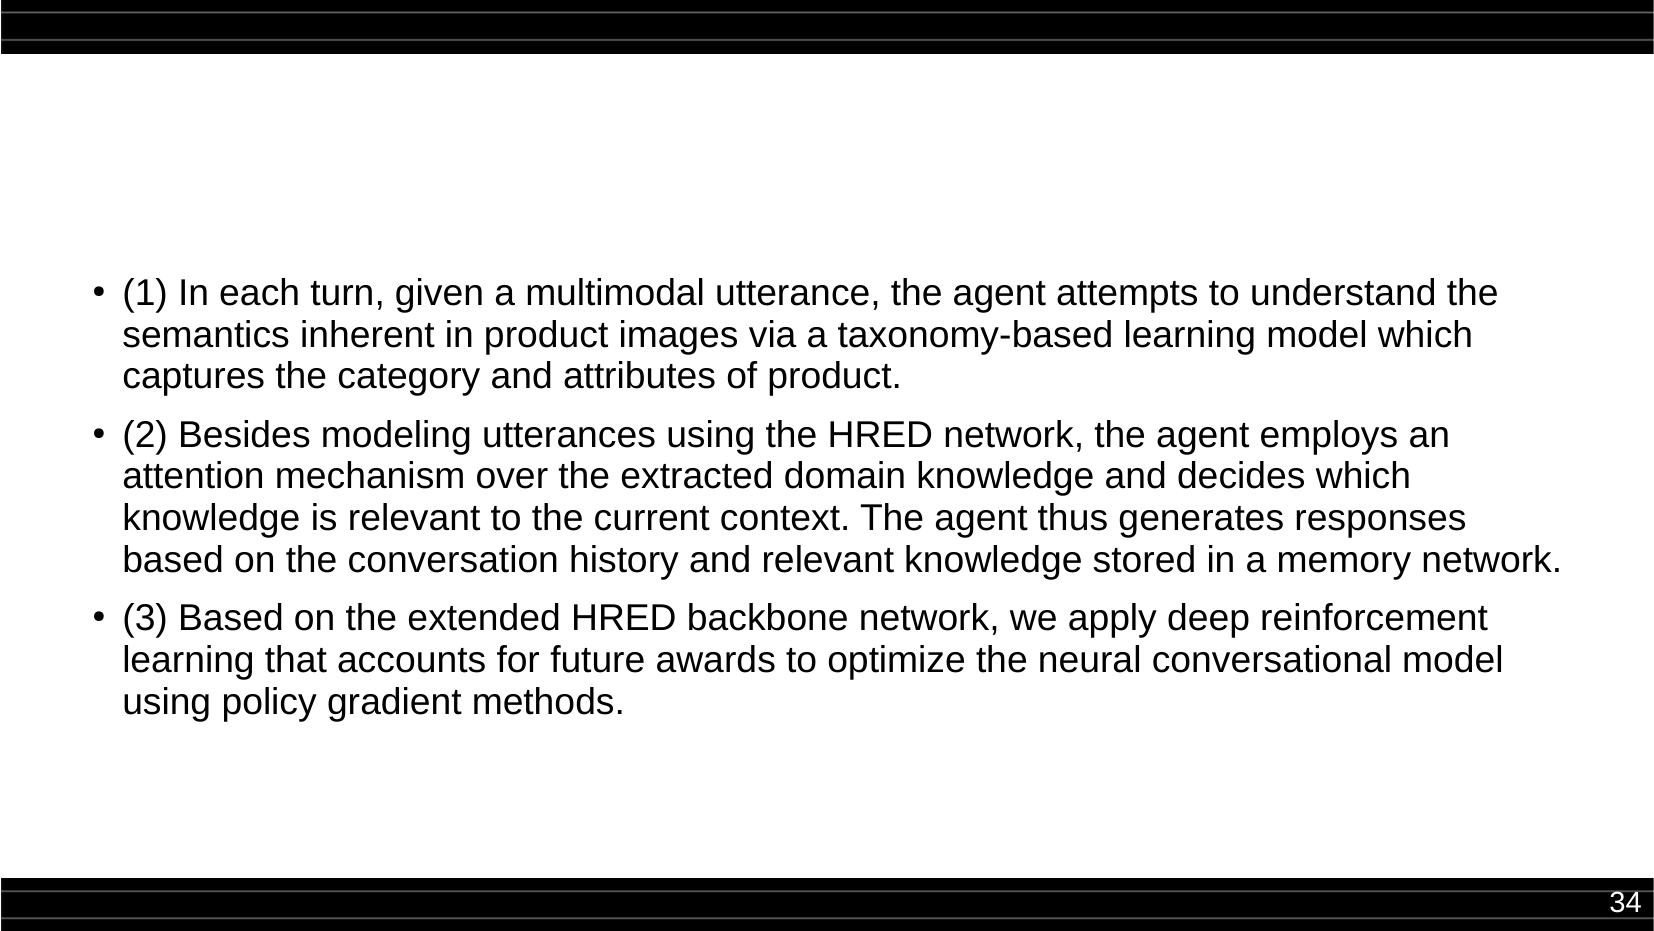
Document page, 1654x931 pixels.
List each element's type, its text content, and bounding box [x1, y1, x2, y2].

picture [1, 878, 1654, 931]
list (1) In each turn, given a multimodal utterance, the agent attempts to understand the semantics inherent in product images via a taxonomy-based learning model which captures the category and attributes of product. (2) Besides modeling utterances using the HRED network, the agent employs an attention mechanism over the extracted domain knowledge and decides which knowledge is relevant to the current context. The agent thus generates responses based on the conversation history and relevant knowledge stored in a memory network. (3) Based on the extended HRED backbone network, we apply deep reinforcement learning that accounts for future awards to optimize the neural conversational model using policy gradient methods. [82, 271, 1571, 758]
picture [1, 0, 1654, 54]
